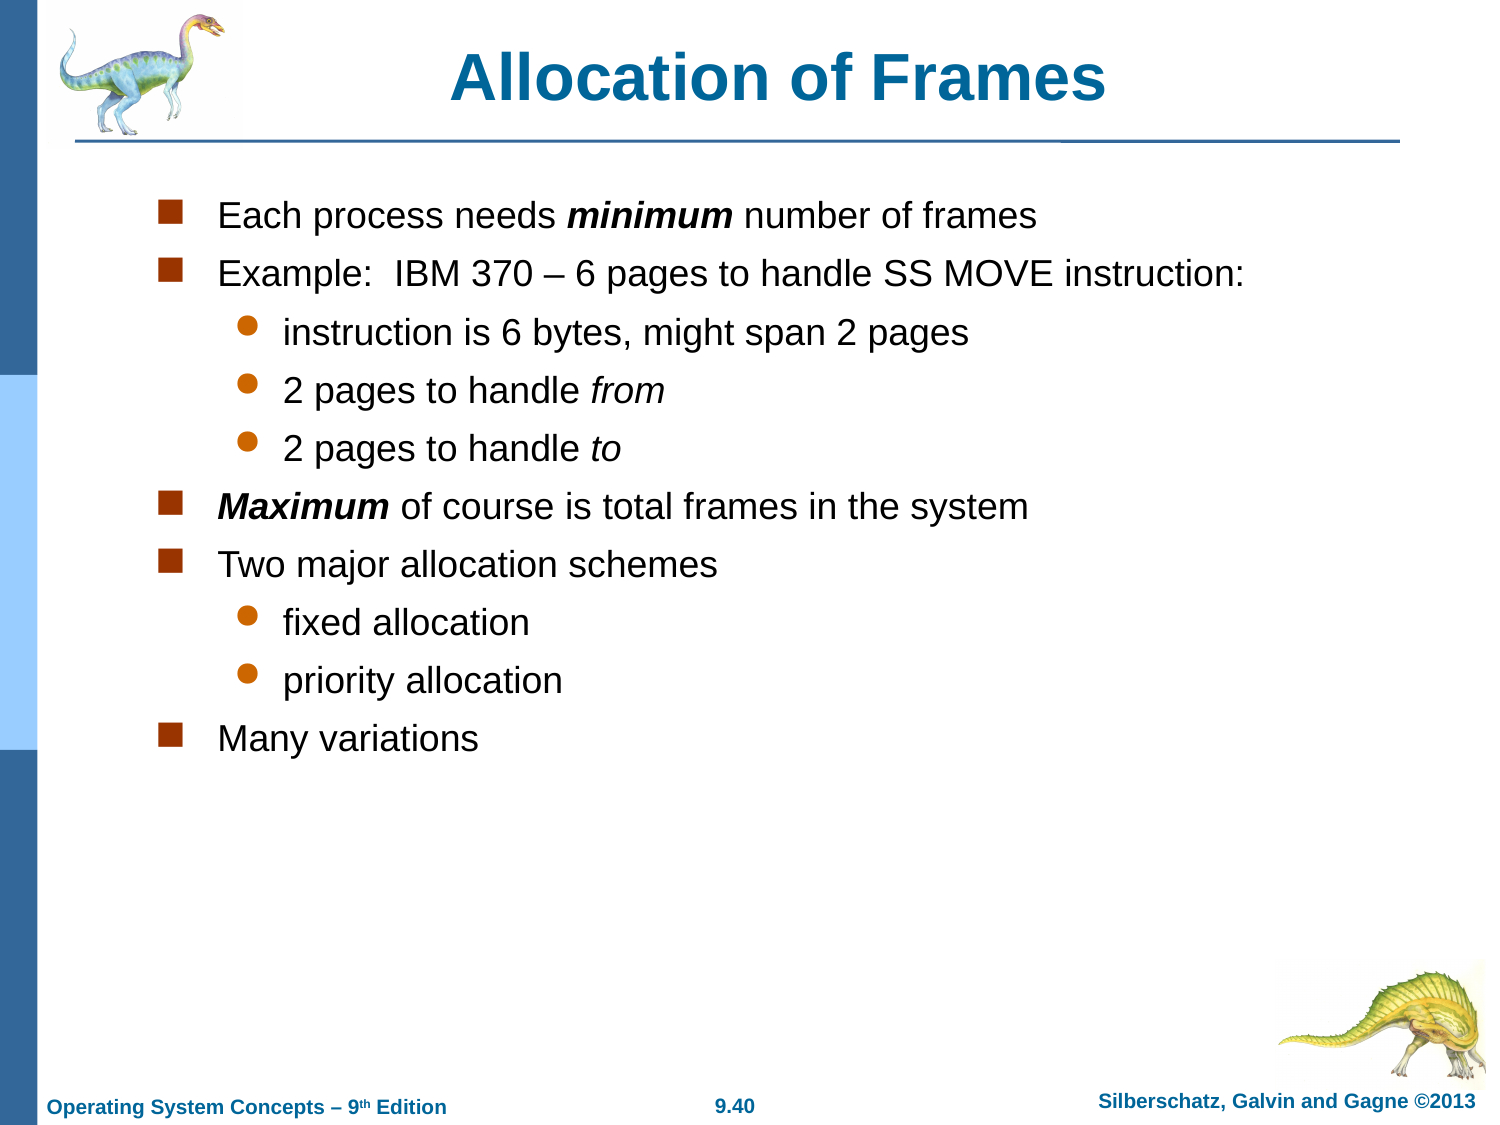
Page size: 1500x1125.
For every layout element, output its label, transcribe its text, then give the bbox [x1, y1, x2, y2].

list Each process needs minimum number of frames Example: IBM 370 – 6 pages to handle SS MOVE instruction: instruction is 6 bytes, might span 2 pages 2 pages to handle from 2 pages to handle to Maximum of course is total frames in the system Two major allocation schemes fixed allocation priority allocation Many variations [146, 183, 1353, 920]
picture [1275, 959, 1486, 1090]
title Allocation of Frames [132, 26, 1425, 122]
picture [46, 0, 243, 149]
